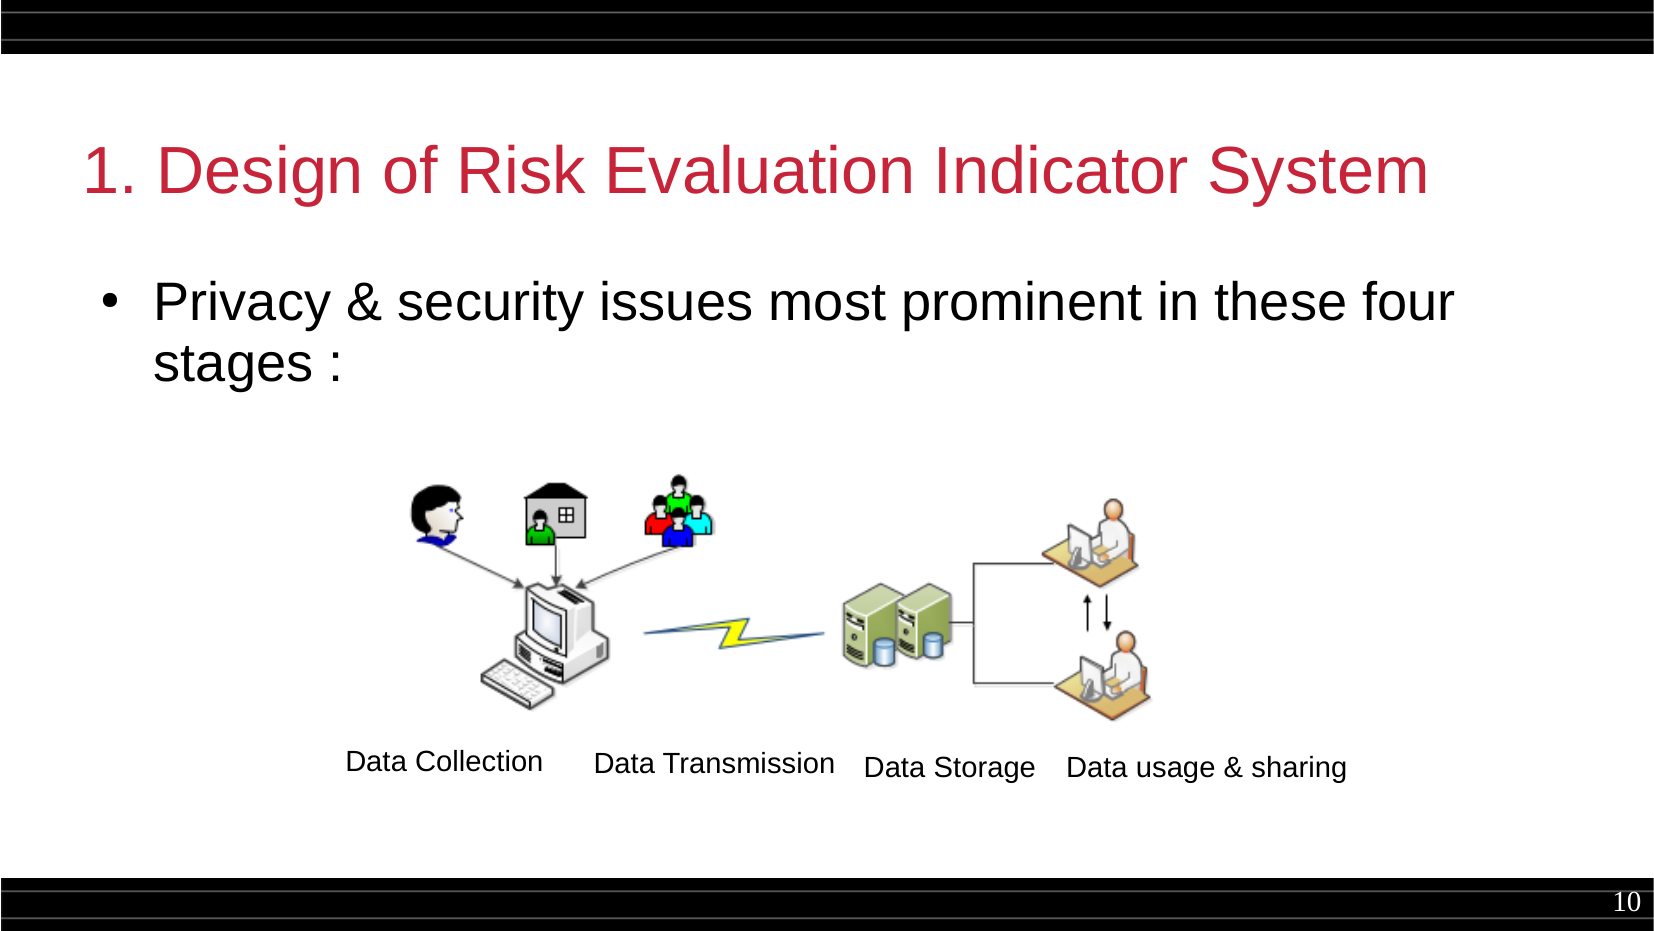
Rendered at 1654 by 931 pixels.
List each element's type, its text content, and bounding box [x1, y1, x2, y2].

text_box Data Storage [849, 744, 1051, 792]
text_box Data usage & sharing [1051, 744, 1363, 792]
picture [393, 466, 1170, 745]
picture [1, 878, 1654, 931]
picture [1, 0, 1654, 54]
title 1. Design of Risk Evaluation Indicator System [82, 92, 1571, 249]
list Privacy & security issues most prominent in these four stages : [82, 271, 1571, 758]
text_box Data Collection [330, 738, 559, 786]
text_box Data Transmission [578, 739, 851, 787]
